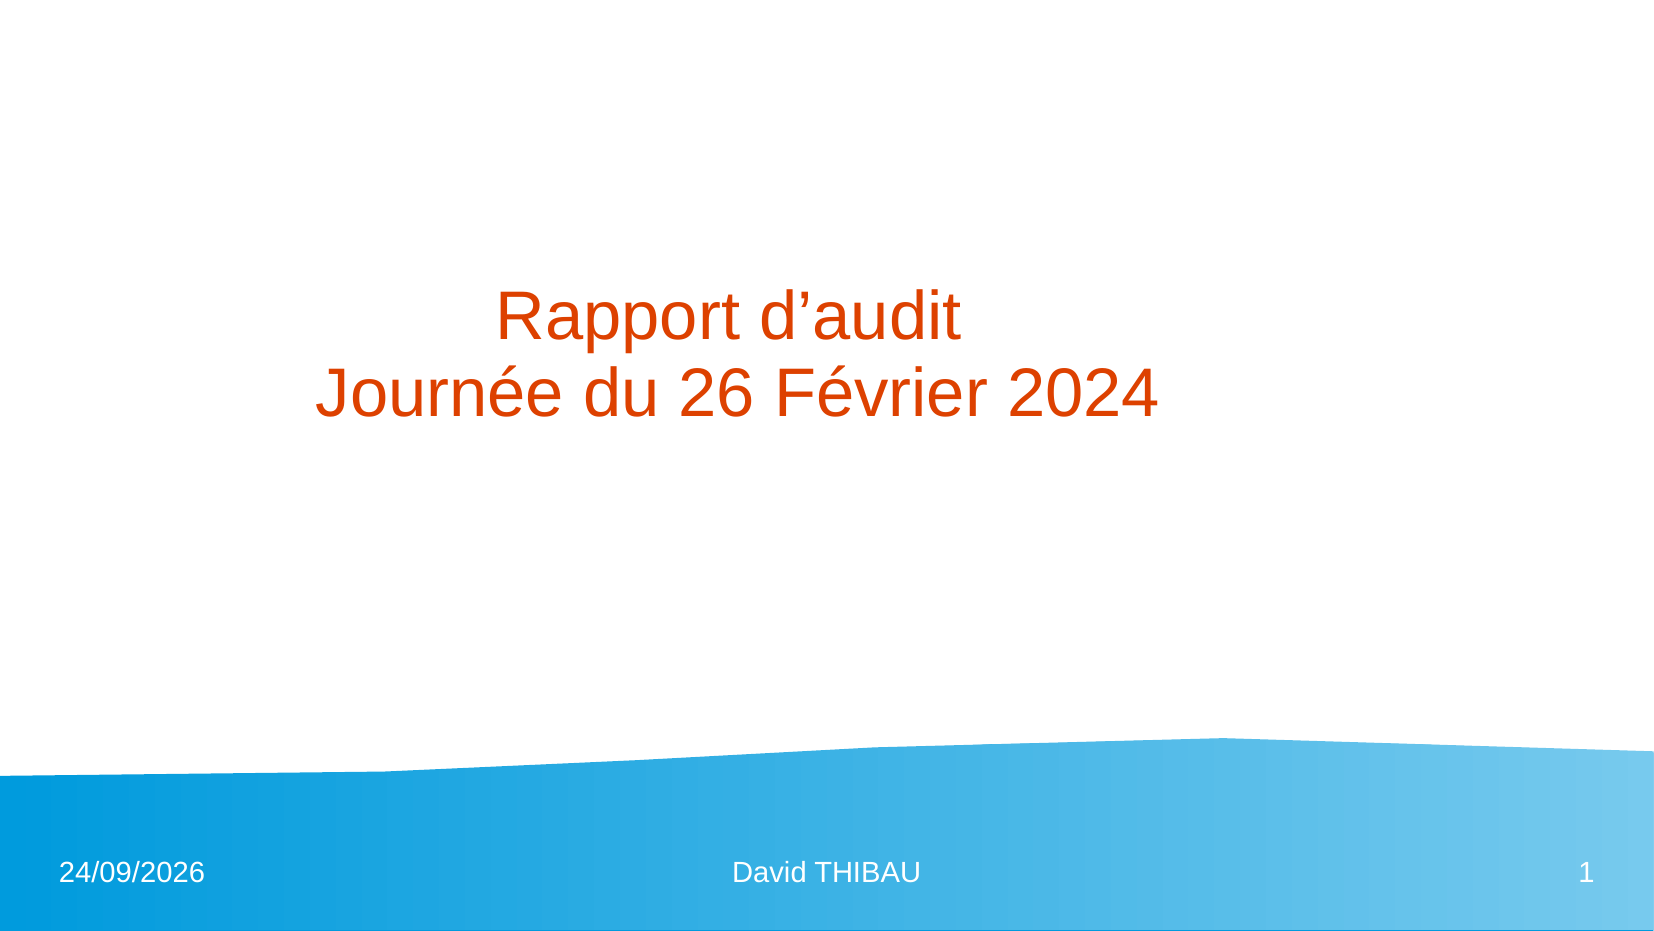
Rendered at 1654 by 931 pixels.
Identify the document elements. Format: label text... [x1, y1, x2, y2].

title Rapport d’audit Journée du 26 Février 2024 [0, 265, 1477, 443]
